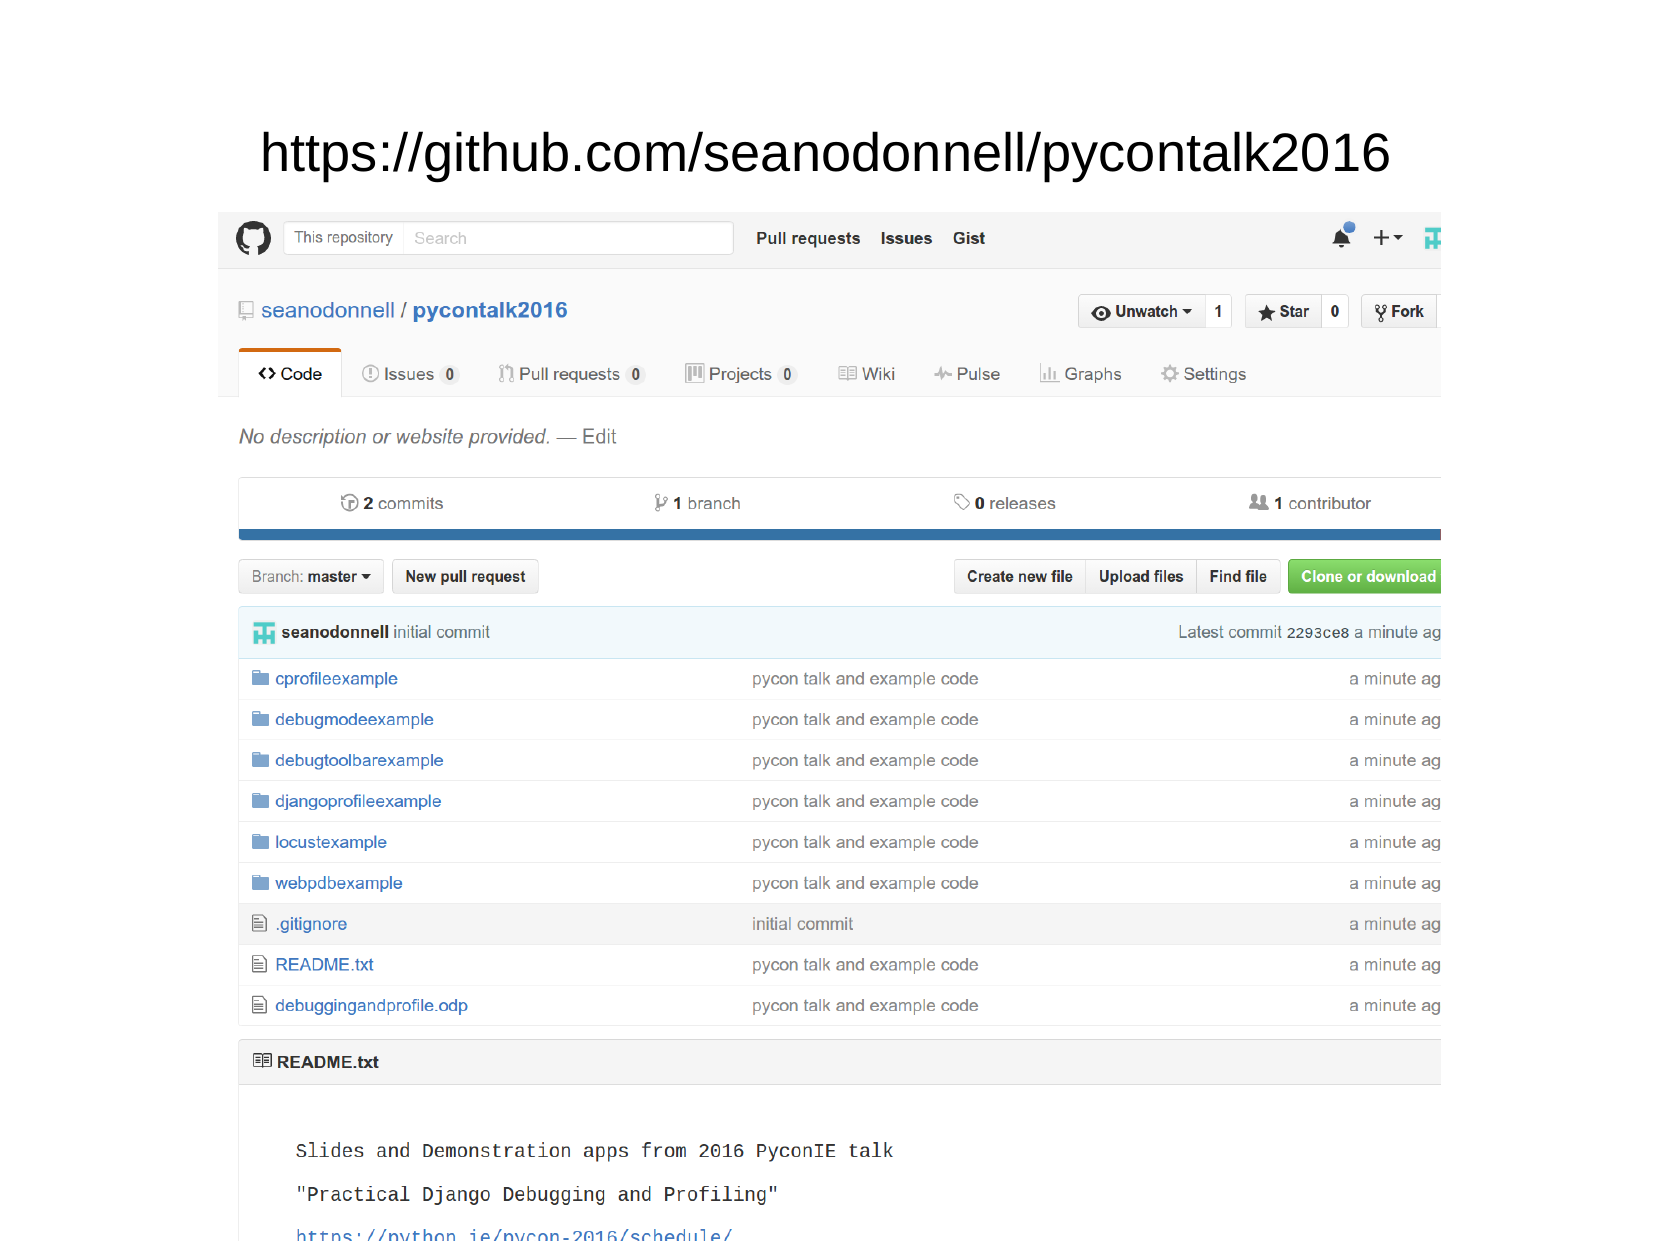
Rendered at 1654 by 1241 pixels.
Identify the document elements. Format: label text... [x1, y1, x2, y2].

picture [218, 212, 1441, 1241]
title https://github.com/seanodonnell/pycontalk2016 [82, 49, 1571, 257]
